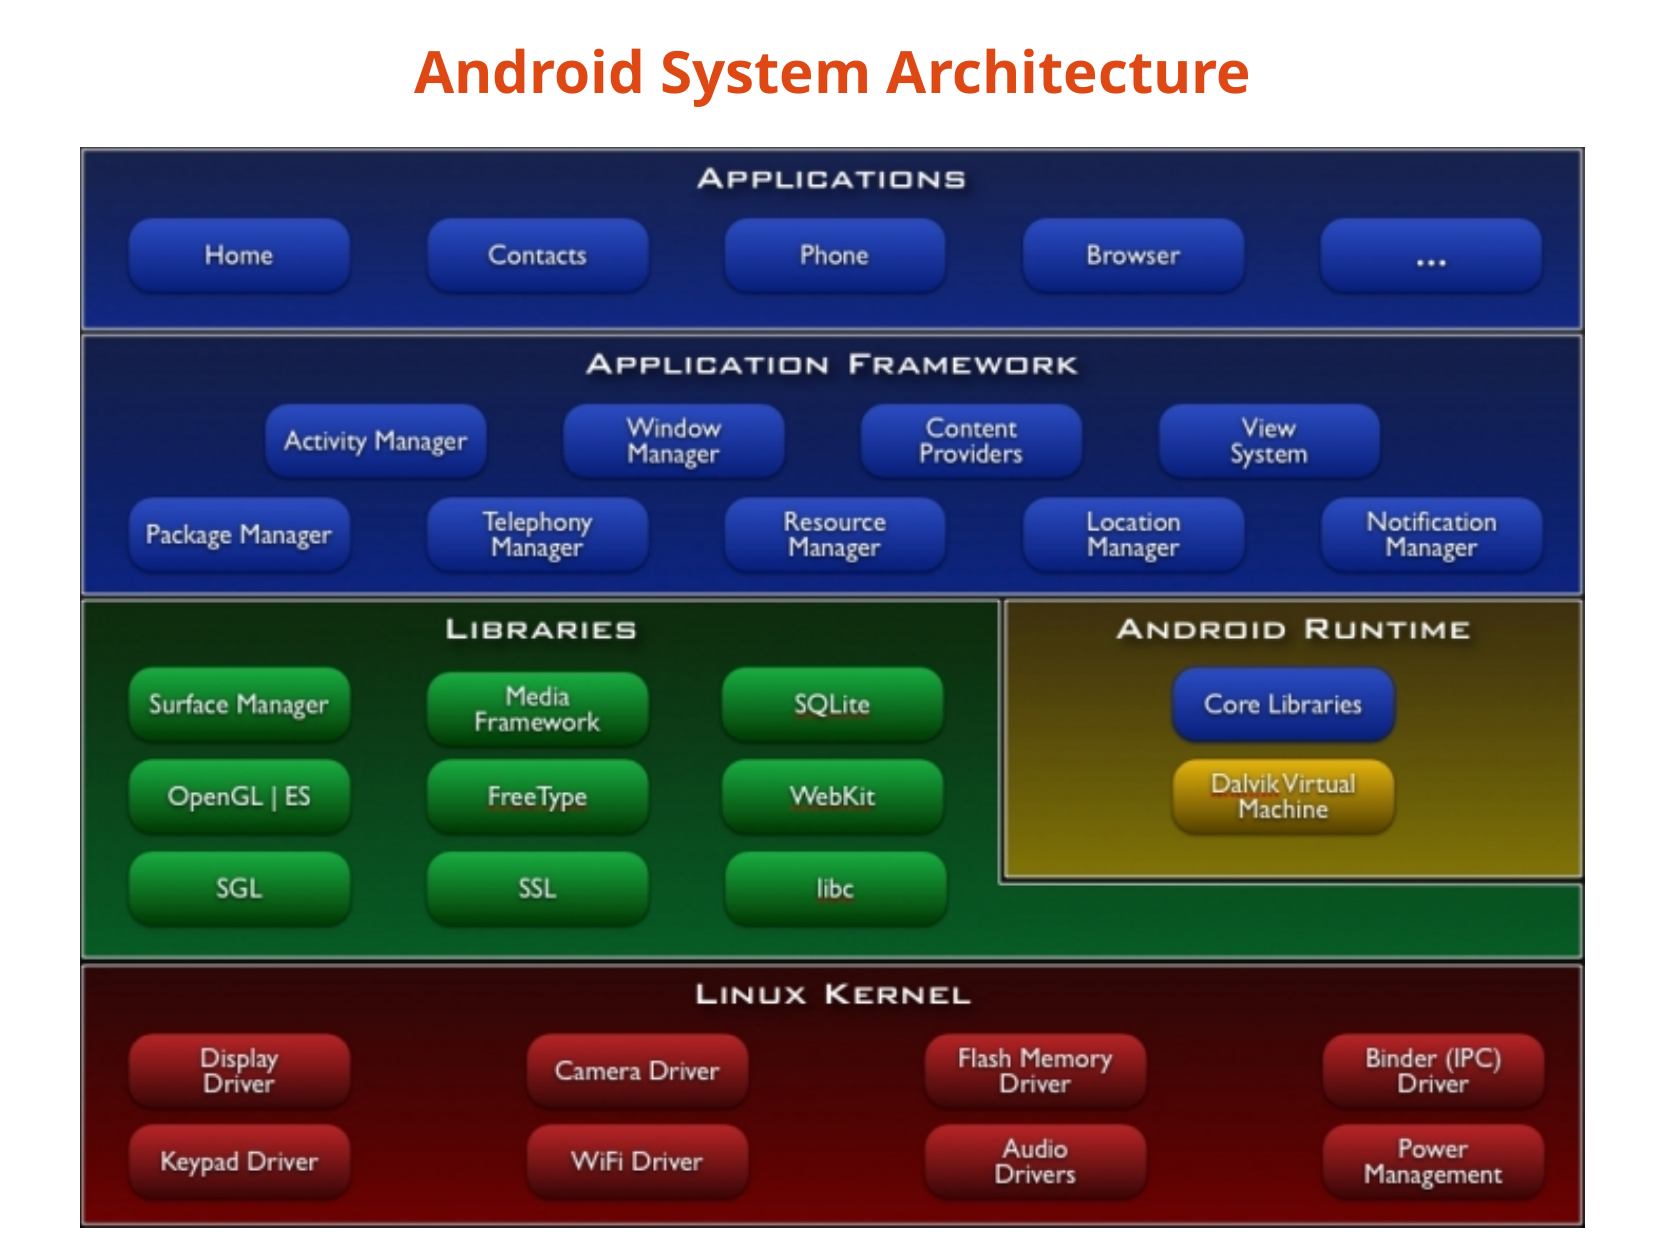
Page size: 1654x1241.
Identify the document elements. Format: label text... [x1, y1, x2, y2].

picture [80, 147, 1585, 1228]
text_box Android System Architecture [82, 23, 1583, 105]
